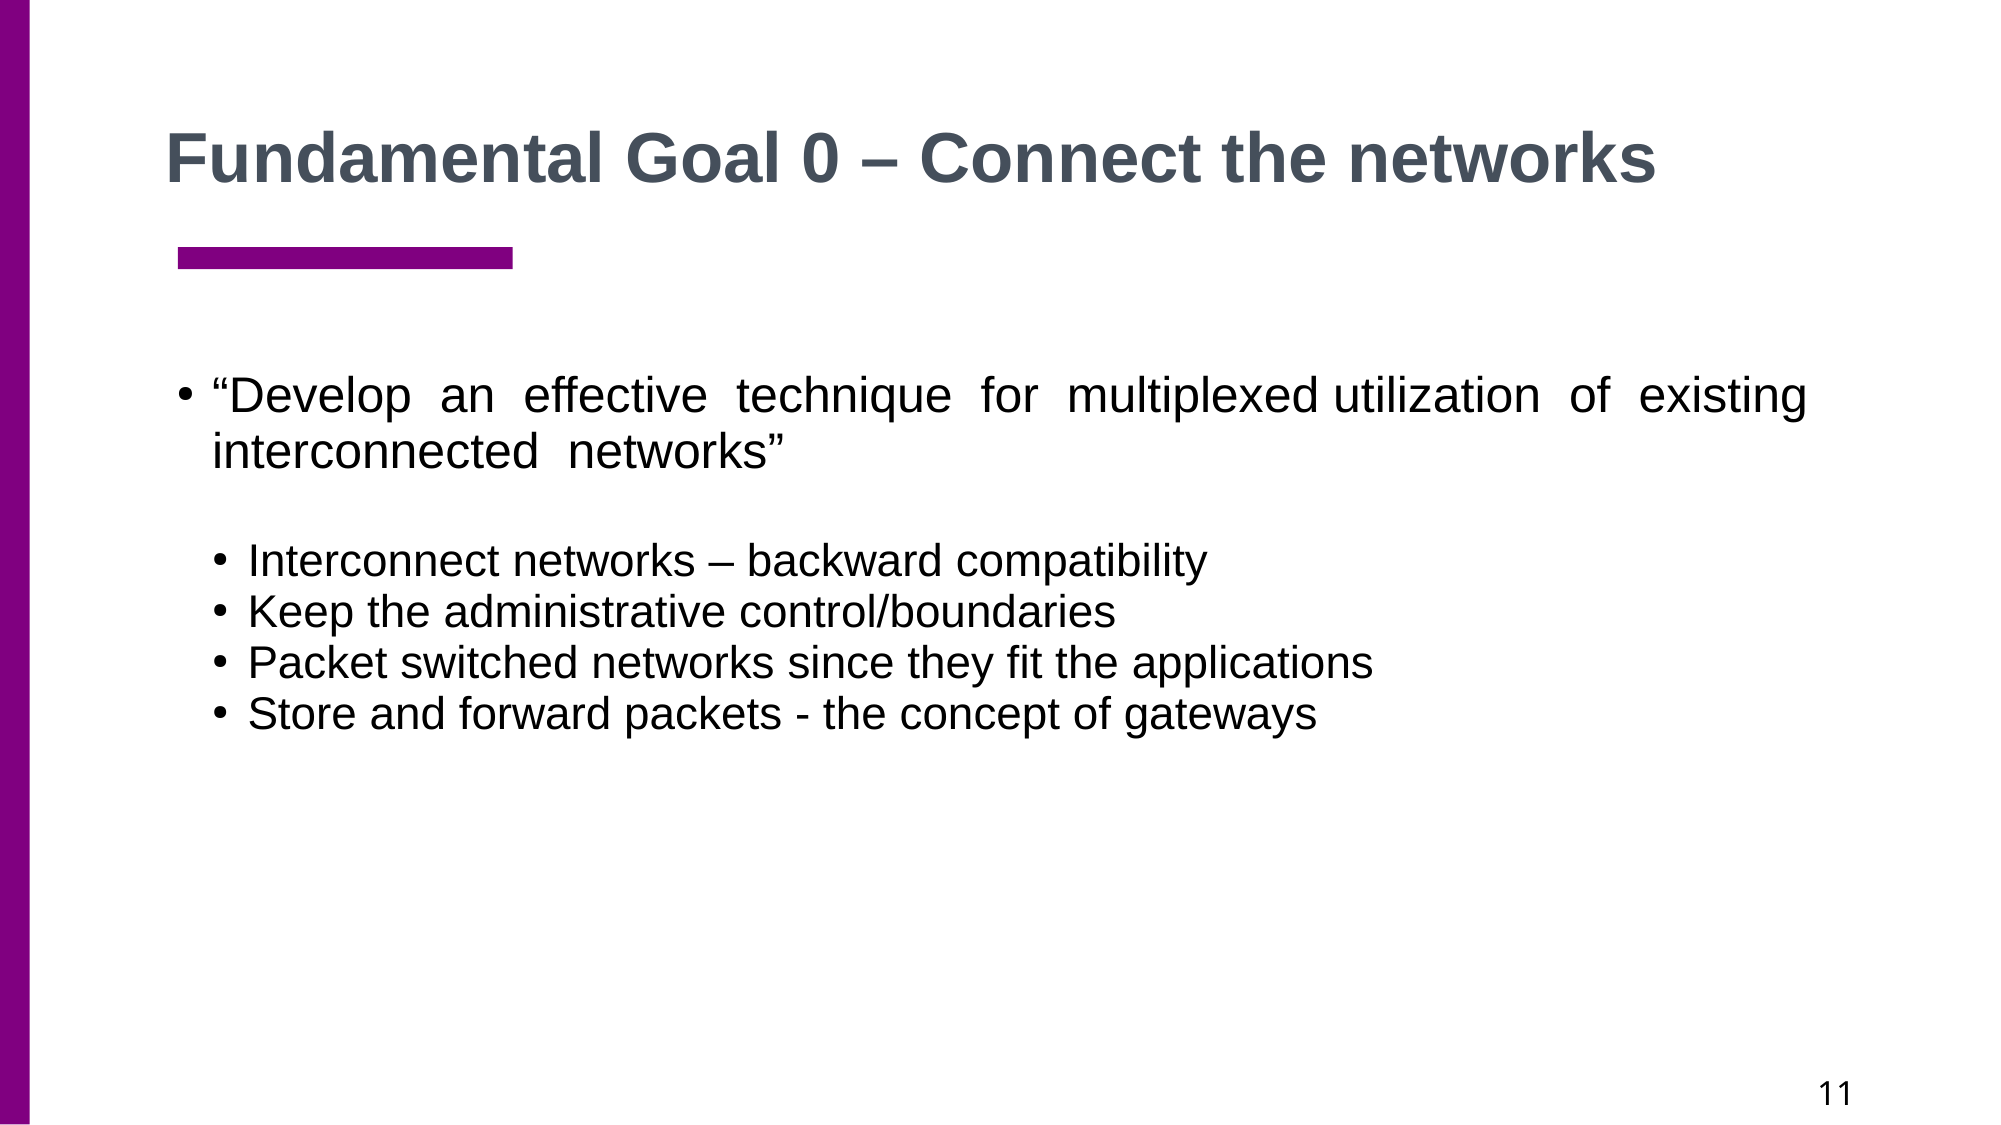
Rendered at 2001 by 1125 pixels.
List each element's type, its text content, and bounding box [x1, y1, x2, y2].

text_box Fundamental Goal 0 – Connect the networks [151, 0, 1849, 212]
text_box “Develop an effective technique for multiplexed utilization of existing interconnected networks” Interconnect networks – backward compatibility Keep the administrative control/boundaries Packet switched networks since they fit the applications Store and forward packets - the concept of gateways [161, 360, 2000, 1005]
